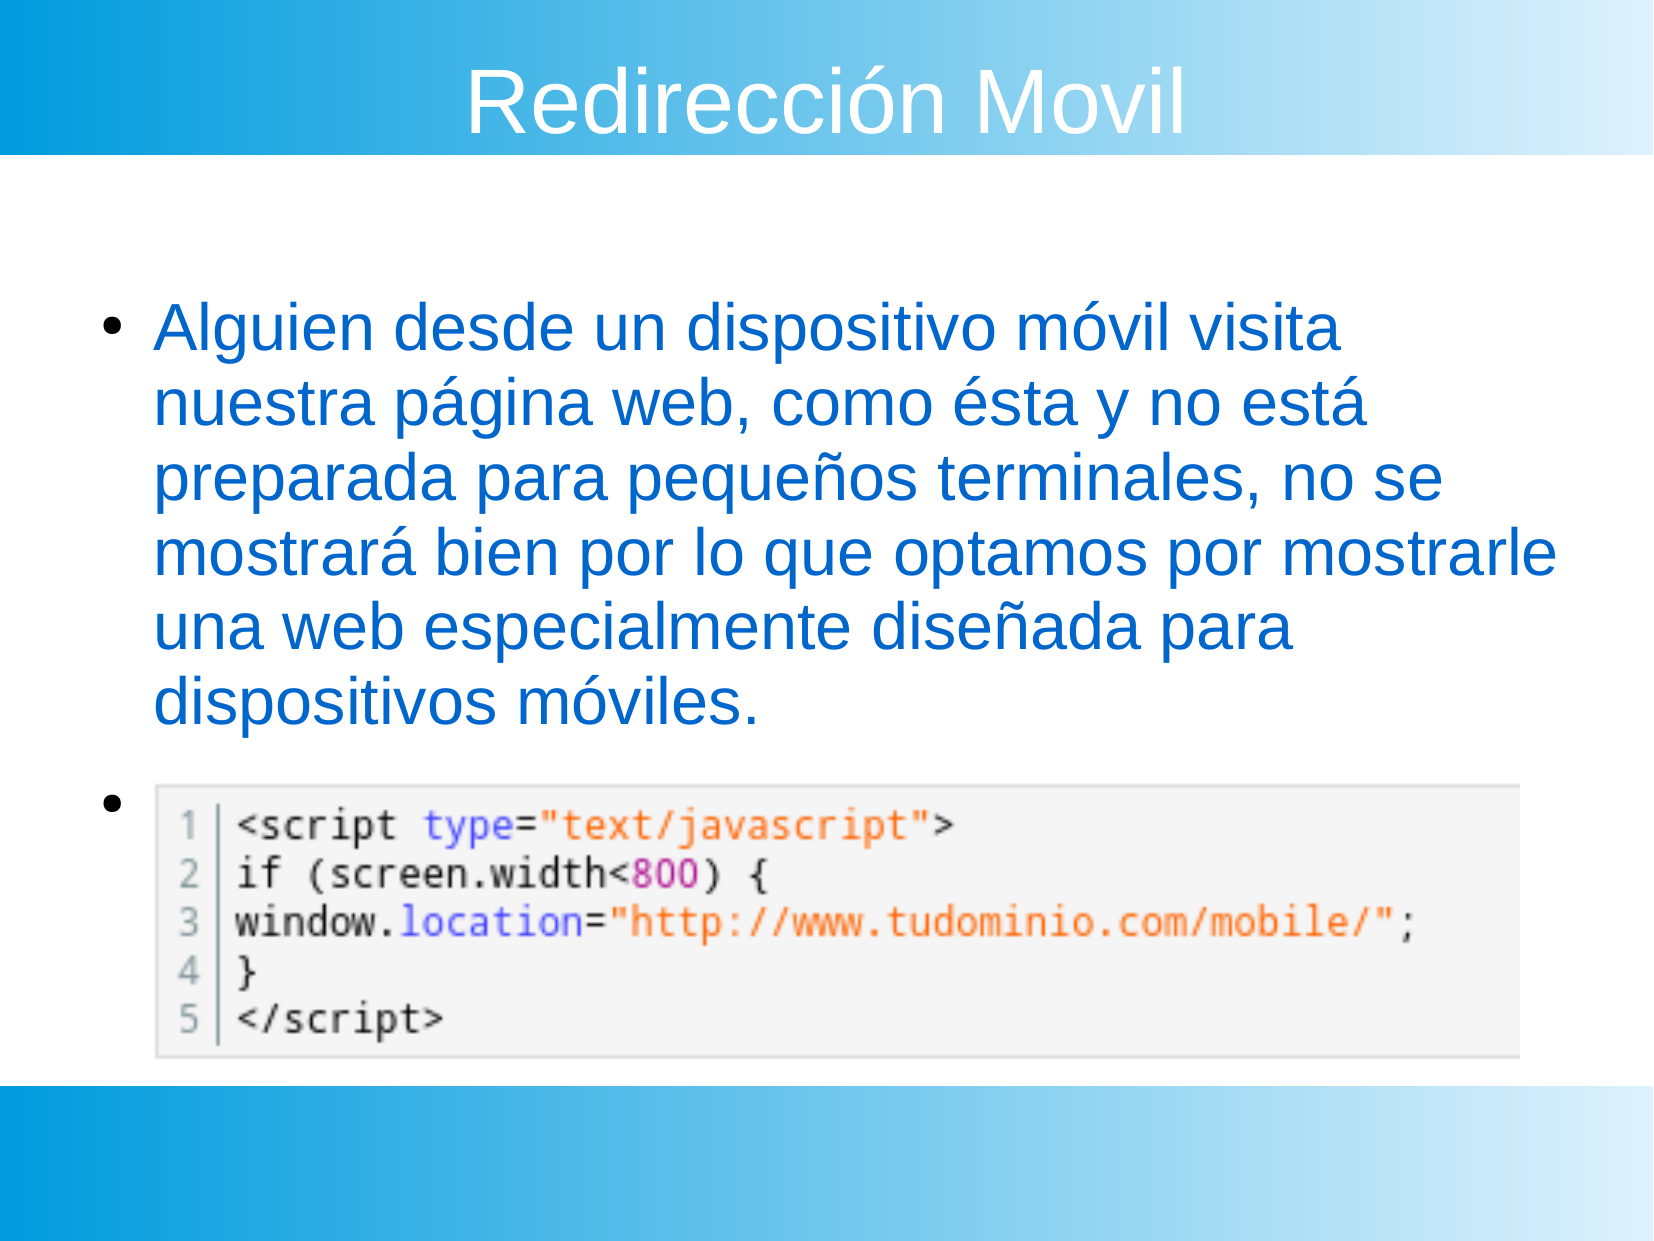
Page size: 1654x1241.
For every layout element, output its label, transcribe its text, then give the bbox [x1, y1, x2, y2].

title Redirección Movil [82, 49, 1571, 155]
picture [153, 779, 1520, 1063]
list Alguien desde un dispositivo móvil visita nuestra página web, como ésta y no está preparada para pequeños terminales, no se mostrará bien por lo que optamos por mostrarle una web especialmente diseñada para dispositivos móviles. [82, 290, 1571, 1010]
